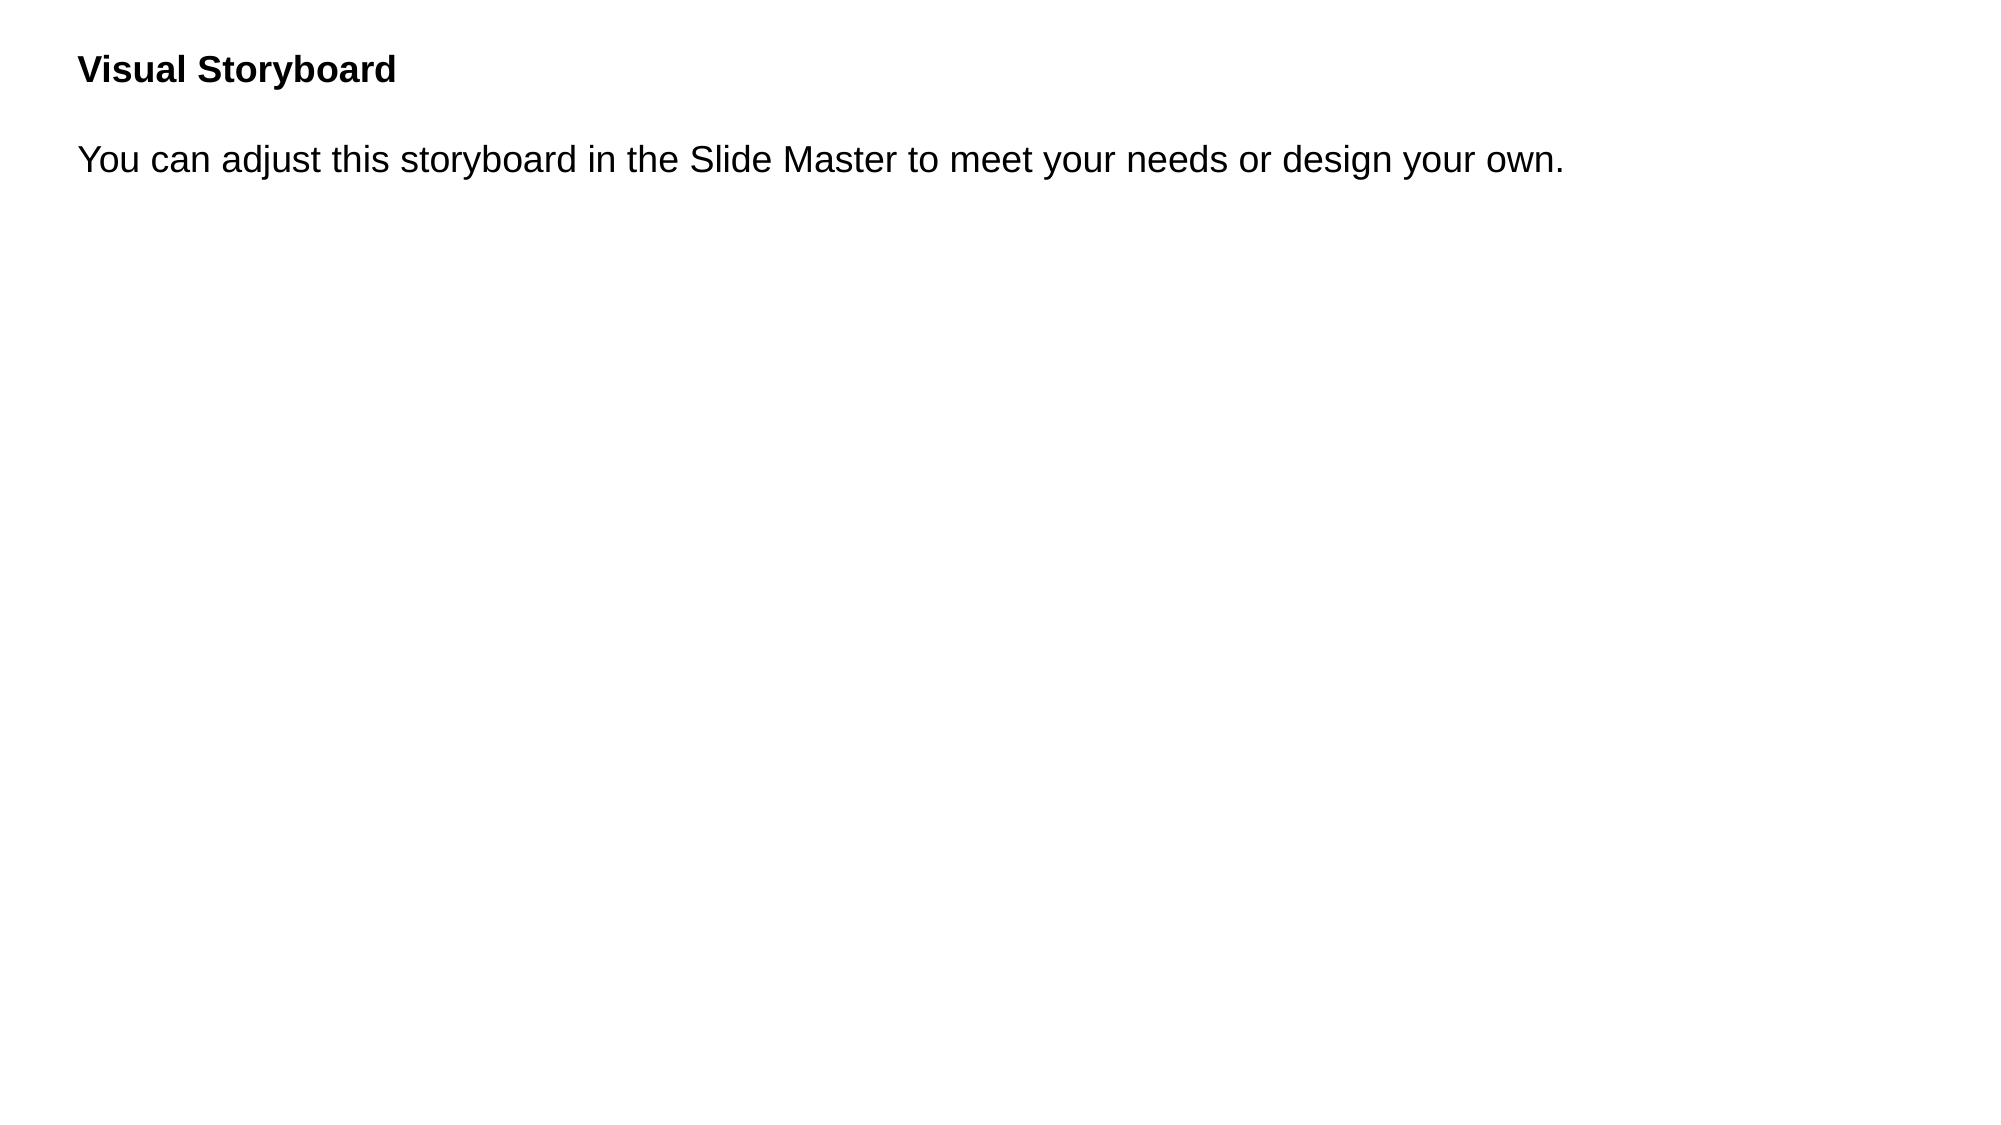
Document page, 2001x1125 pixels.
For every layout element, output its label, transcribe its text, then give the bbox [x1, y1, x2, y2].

text_box Visual Storyboard You can adjust this storyboard in the Slide Master to meet your needs or design your own. [62, 37, 1963, 233]
